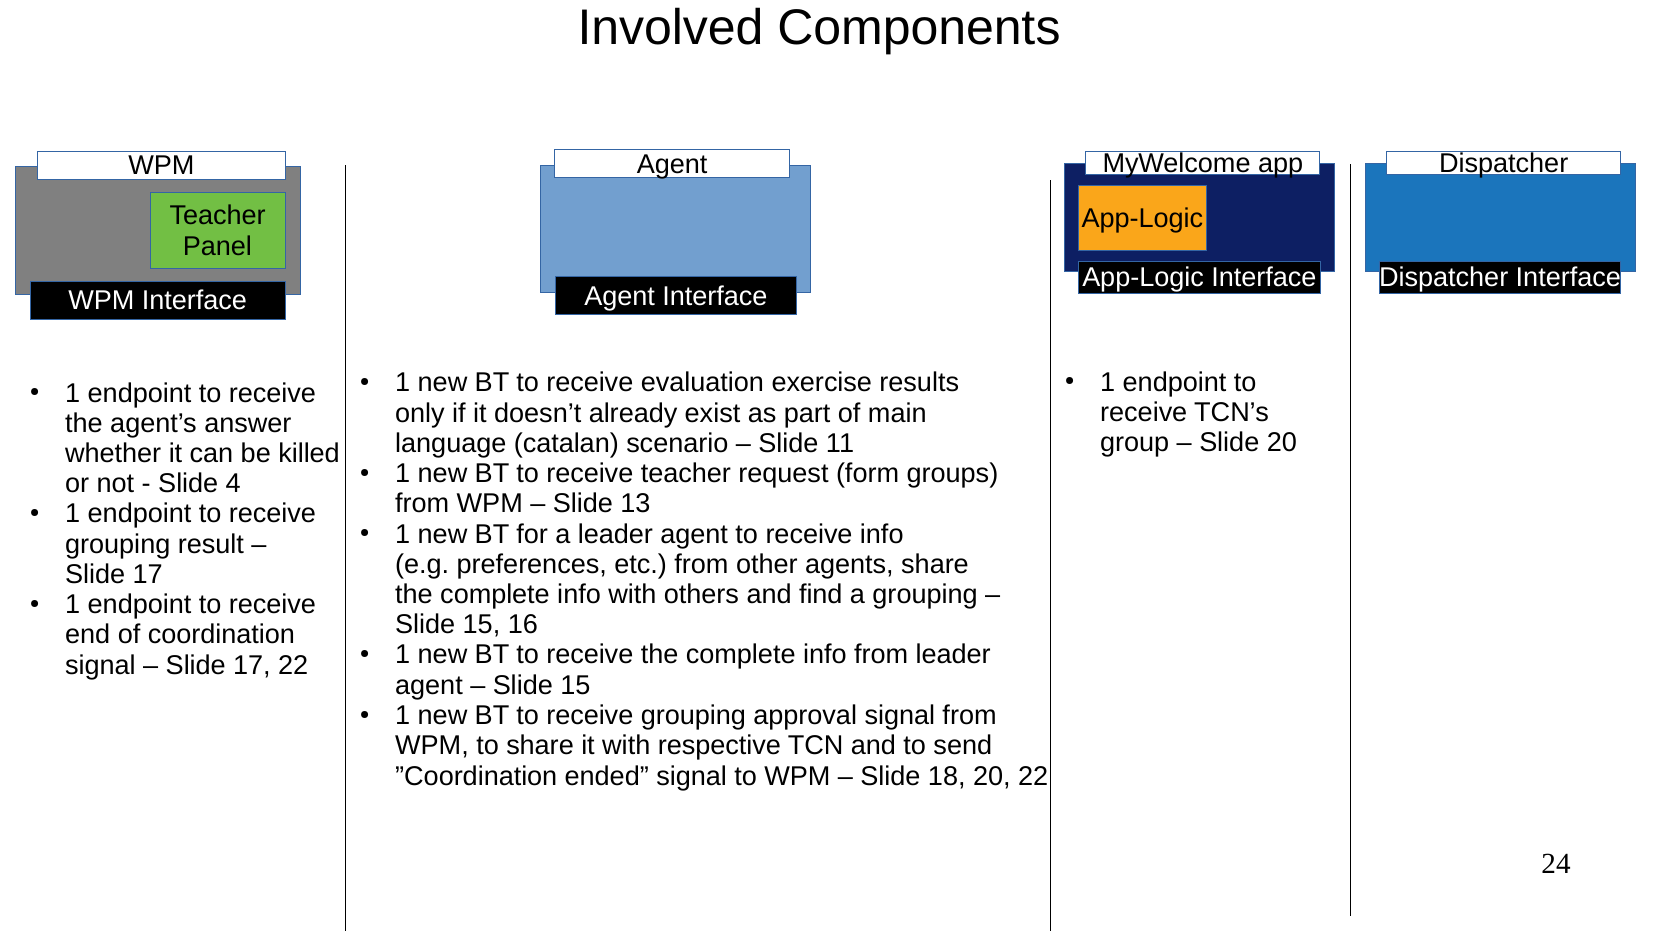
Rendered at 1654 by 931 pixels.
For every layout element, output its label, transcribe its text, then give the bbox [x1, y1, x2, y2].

text_box Teacher Panel [150, 192, 286, 269]
text_box [1064, 163, 1335, 272]
text_box [15, 166, 301, 295]
text_box 1 endpoint to receive TCN’s group – Slide 20 [1051, 359, 1350, 466]
text_box Agent Interface [555, 276, 797, 315]
text_box 1 new BT to receive evaluation exercise results only if it doesn’t already exist as part of main language (catalan) scenario – Slide 11 1 new BT to receive teacher request (form groups) from WPM – Slide 13 1 new BT for a leader agent to receive info (e.g. preferences, etc.) from other agents, share the complete info with others and find a grouping – Slide 15, 16 1 new BT to receive the complete info from leader agent – Slide 15 1 new BT to receive grouping approval signal from WPM, to share it with respective TCN and to send ”Coordination ended” signal to WPM – Slide 18, 20, 22 [346, 360, 1050, 930]
text_box Dispatcher [1386, 151, 1621, 175]
text_box App-Logic [1078, 185, 1207, 251]
text_box MyWelcome app [1085, 151, 1320, 175]
title Involved Components [75, 0, 1564, 76]
text_box Agent [554, 149, 790, 178]
text_box Dispatcher Interface [1379, 261, 1621, 294]
text_box WPM [37, 151, 286, 180]
text_box 1 endpoint to receive the agent’s answer whether it can be killed or not - Slide 4 1 endpoint to receive grouping result – Slide 17 1 endpoint to receive end of coordination signal – Slide 17, 22 [15, 370, 345, 688]
text_box [1365, 163, 1636, 272]
text_box [540, 165, 811, 293]
text_box App-Logic Interface [1078, 261, 1321, 294]
text_box WPM Interface [30, 281, 286, 320]
